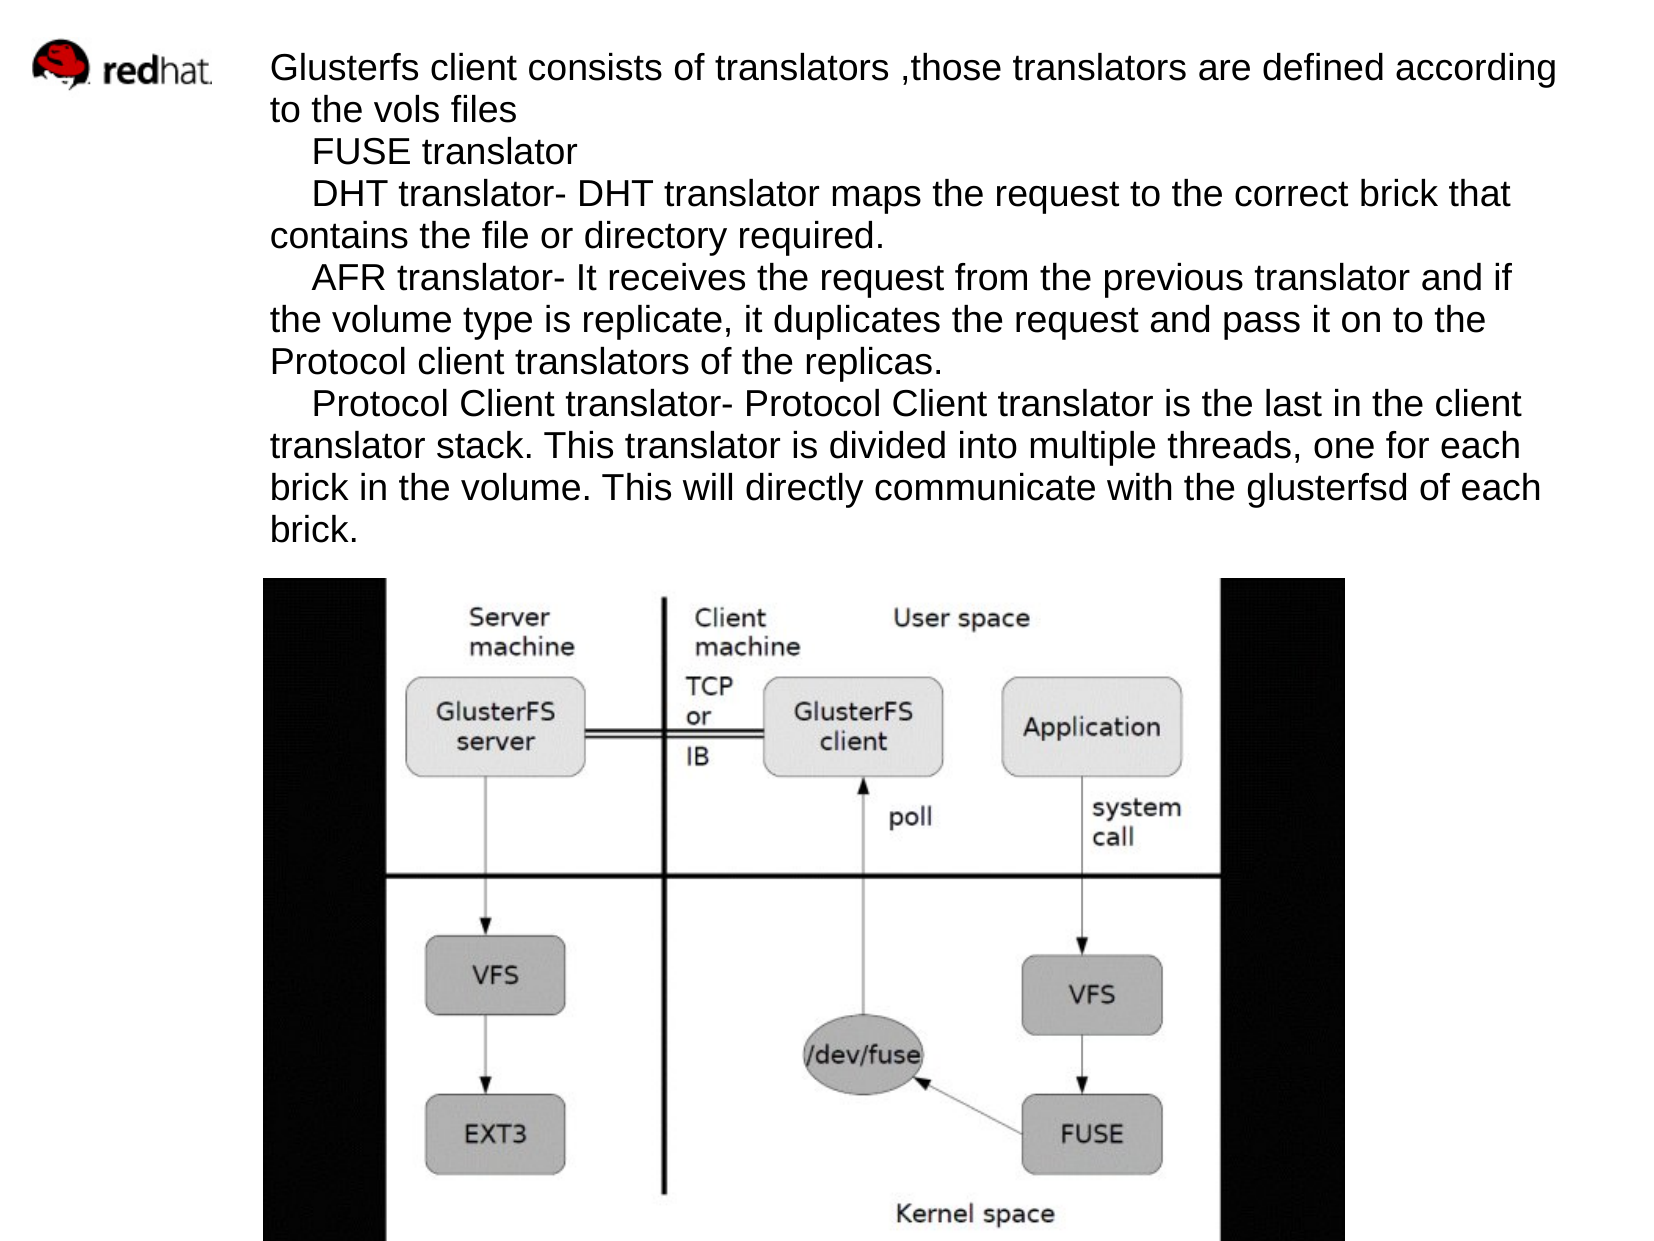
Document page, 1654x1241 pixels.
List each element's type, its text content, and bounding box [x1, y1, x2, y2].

text_box Glusterfs client consists of translators ,those translators are defined according to the vols files FUSE translator DHT translator- DHT translator maps the request to the correct brick that contains the file or directory required. AFR translator- It receives the request from the previous translator and if the volume type is replicate, it duplicates the request and pass it on to the Protocol client translators of the replicas. Protocol Client translator- Protocol Client translator is the last in the client translator stack. This translator is divided into multiple threads, one for each brick in the volume. This will directly communicate with the glusterfsd of each brick. [255, 39, 1591, 781]
picture [263, 781, 1345, 1241]
picture [31, 37, 212, 98]
